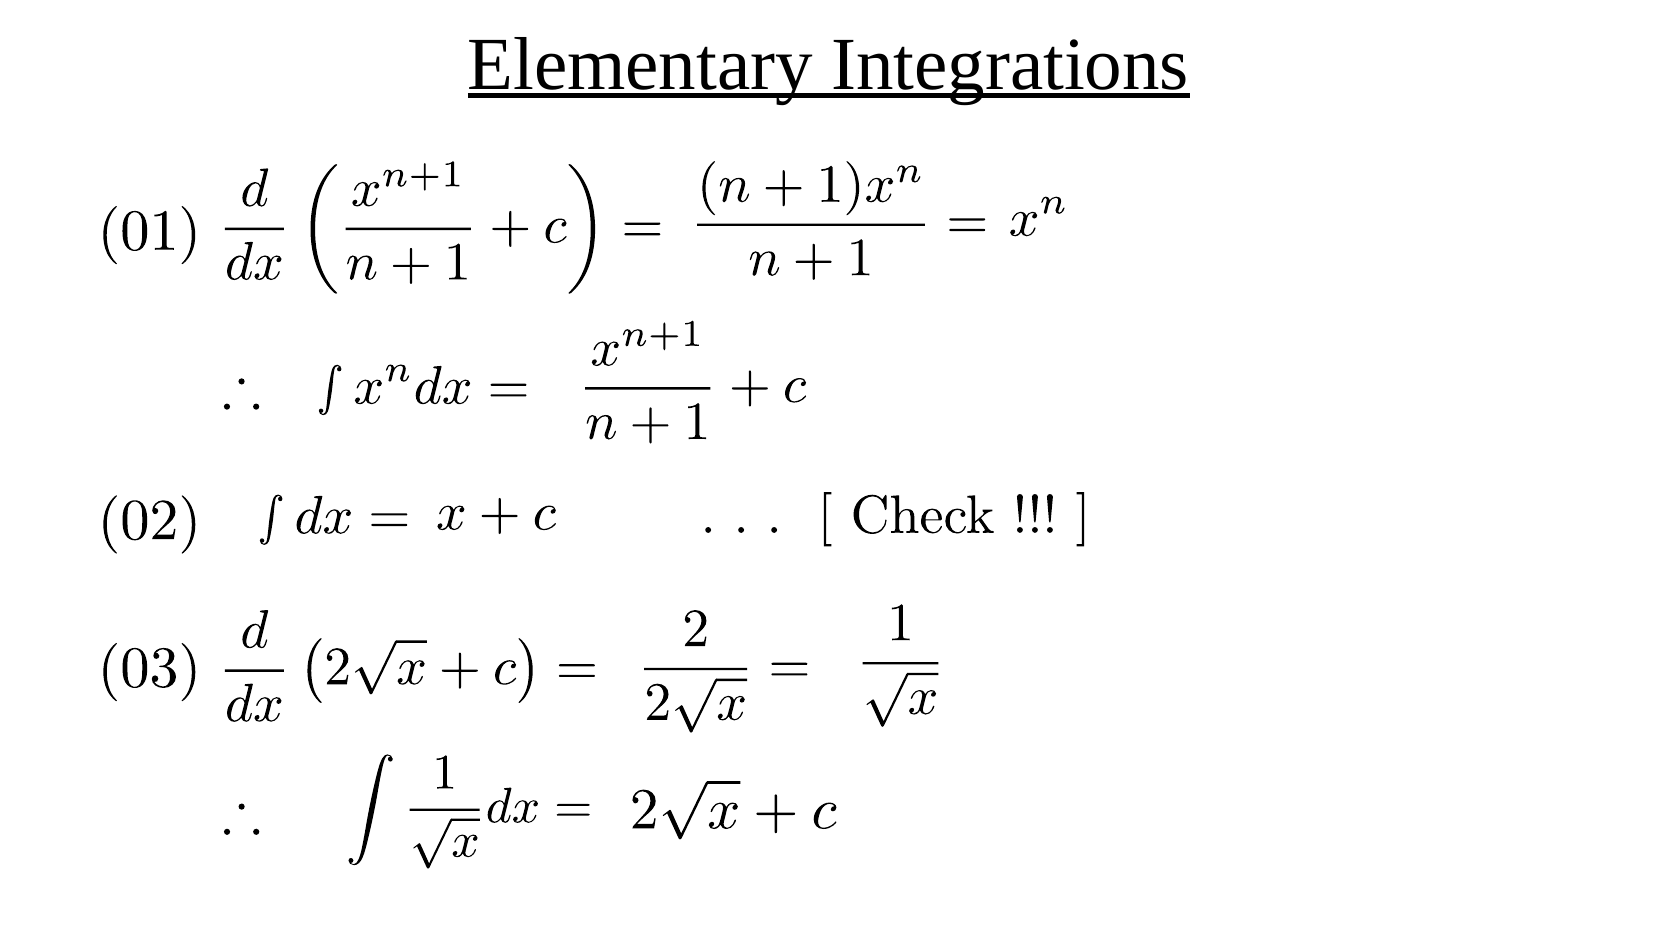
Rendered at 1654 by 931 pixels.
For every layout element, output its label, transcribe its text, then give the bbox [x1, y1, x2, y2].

subtitle [59, 141, 1607, 886]
text_box [437, 497, 556, 535]
text_box [224, 610, 595, 722]
text_box [100, 495, 196, 554]
text_box [1010, 196, 1065, 237]
text_box [224, 161, 661, 294]
text_box [632, 781, 837, 840]
text_box [223, 378, 260, 410]
text_box [318, 364, 527, 416]
text_box [100, 205, 196, 265]
text_box [703, 492, 1085, 547]
text_box [697, 161, 986, 280]
text_box [259, 494, 408, 545]
title Elementary Integrations [84, 21, 1574, 107]
text_box [644, 610, 808, 733]
text_box [100, 642, 196, 702]
text_box [862, 604, 939, 727]
text_box [223, 803, 260, 835]
text_box [585, 320, 807, 444]
text_box [348, 754, 590, 869]
